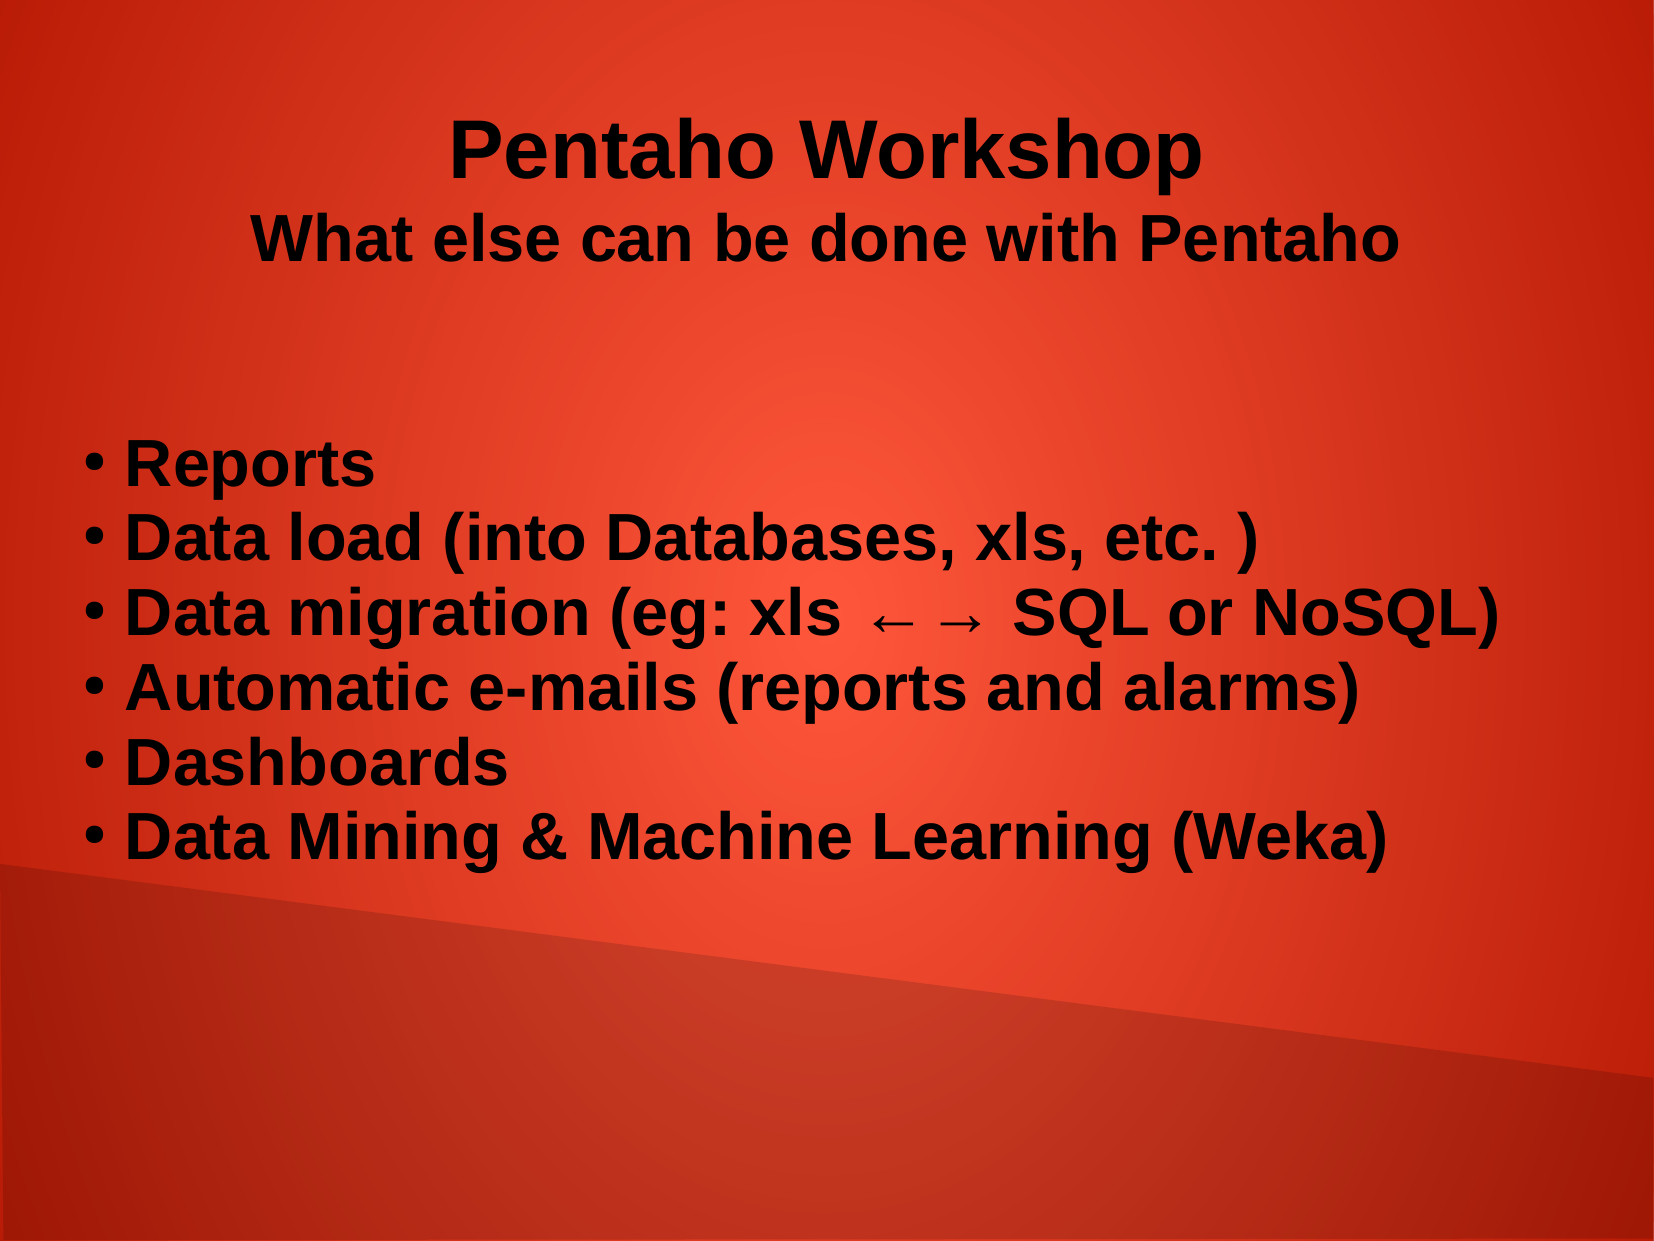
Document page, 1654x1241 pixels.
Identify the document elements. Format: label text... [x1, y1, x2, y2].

subtitle What else can be done with Pentaho Reports Data load (into Databases, xls, etc. ) Data migration (eg: xls ←→ SQL or NoSQL) Automatic e-mails (reports and alarms) Dashboards Data Mining & Machine Learning (Weka) [82, 126, 1571, 1174]
title Pentaho Workshop [82, 47, 1571, 126]
